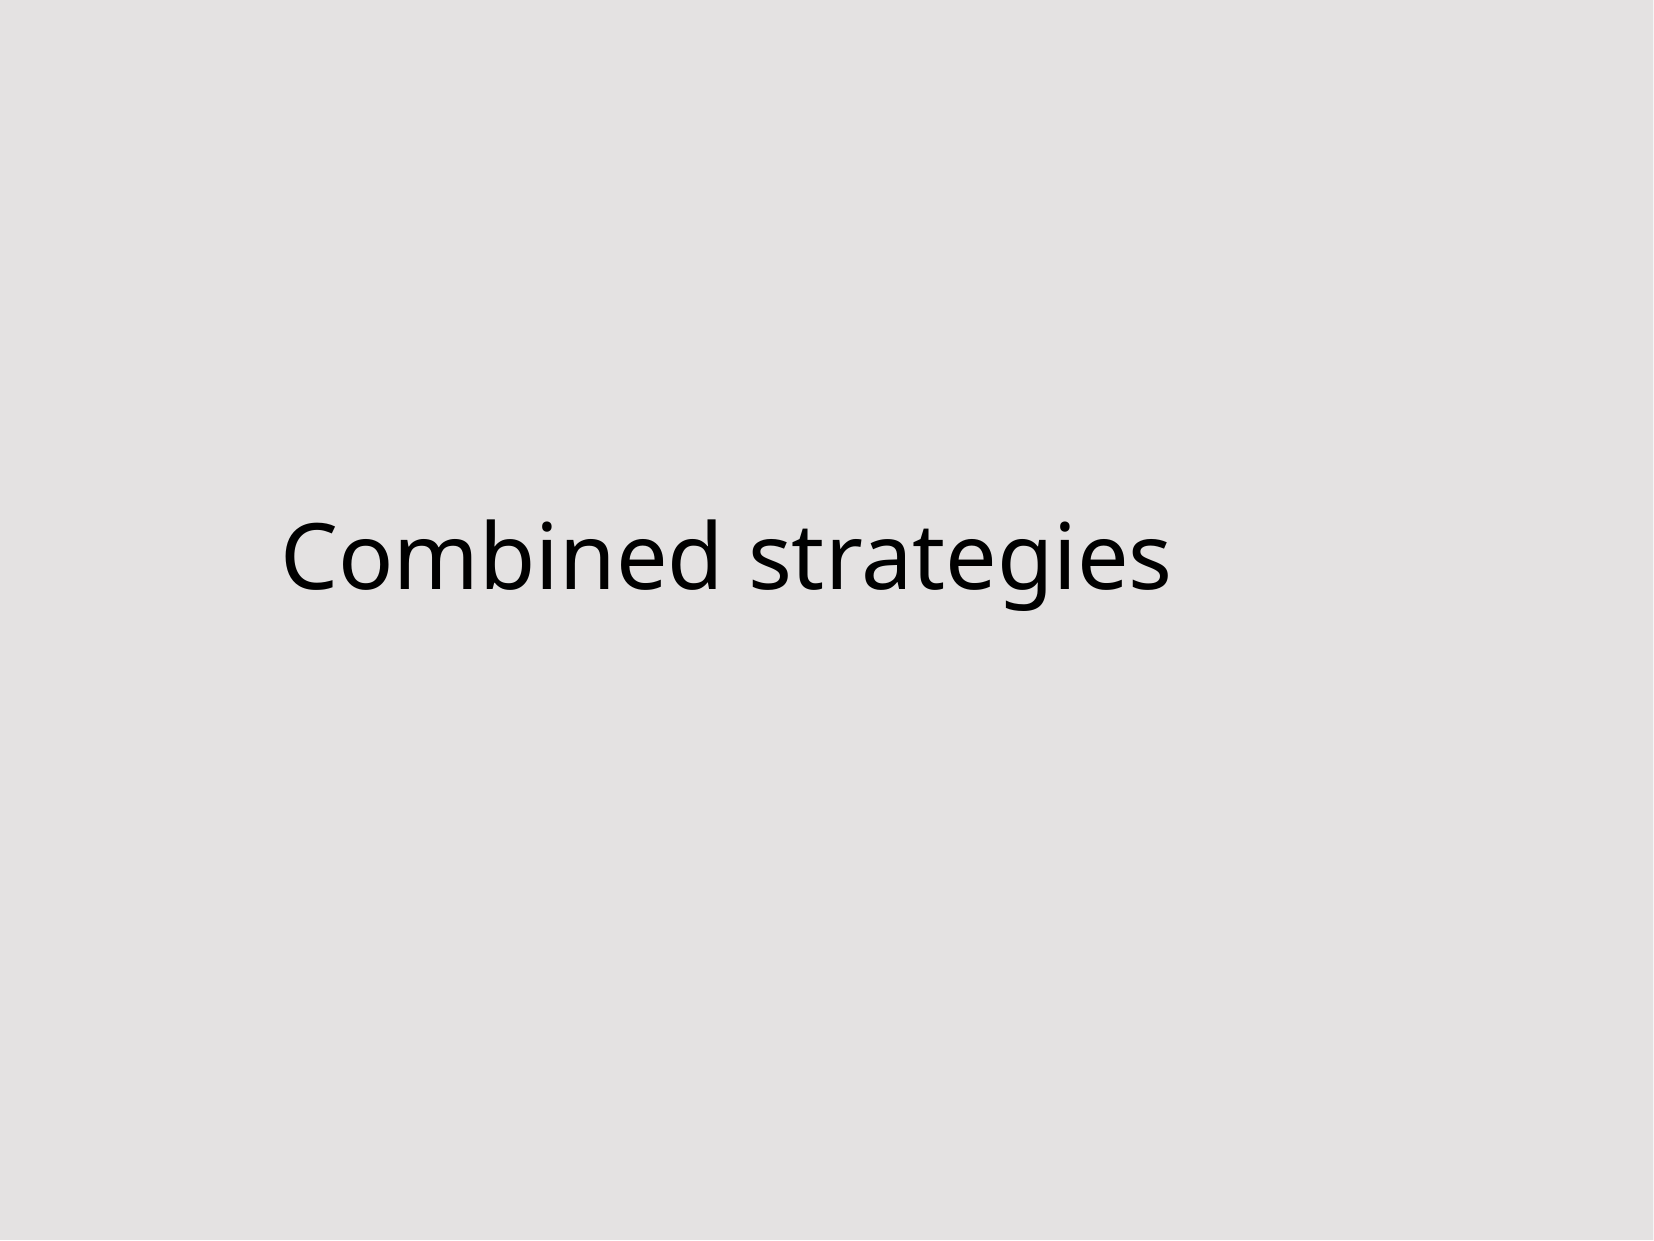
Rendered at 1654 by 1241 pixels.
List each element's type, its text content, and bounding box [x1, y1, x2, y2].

text_box Combined strategies [265, 484, 1654, 633]
